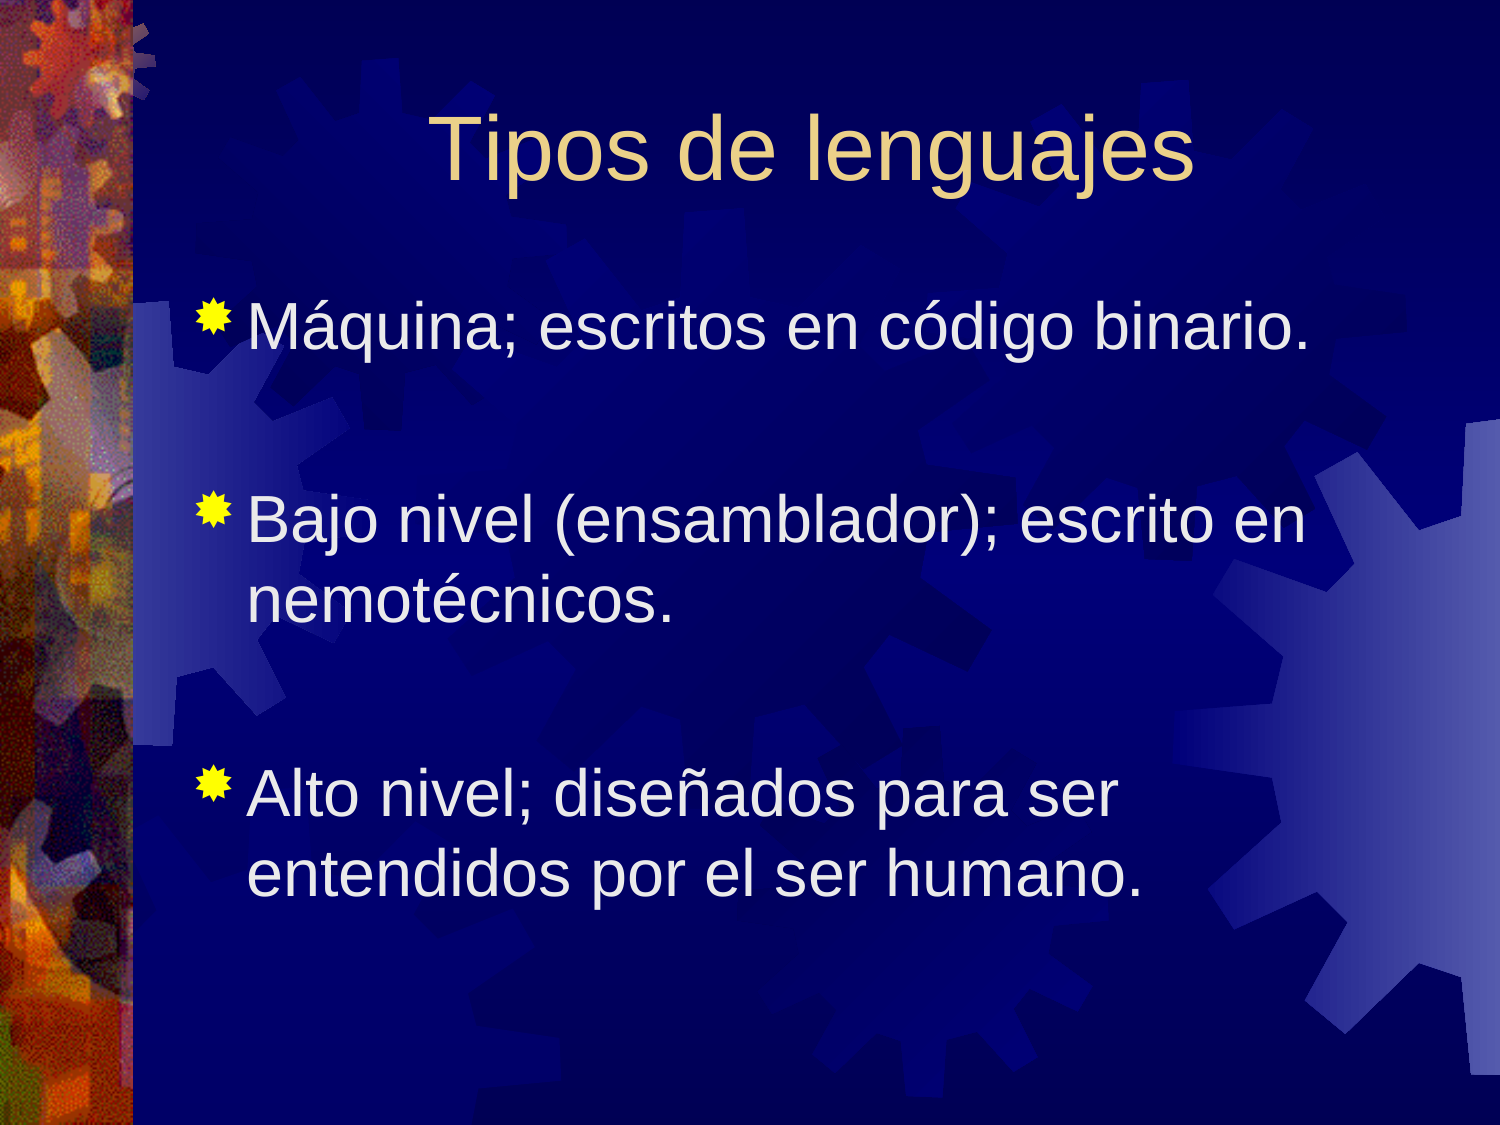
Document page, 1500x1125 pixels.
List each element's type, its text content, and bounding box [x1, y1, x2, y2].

title Tipos de lenguajes [174, 49, 1450, 238]
picture [0, 0, 133, 1125]
list Máquina; escritos en código binario. Bajo nivel (ensamblador); escrito en nemotécnicos. Alto nivel; diseñados para ser entendidos por el ser humano. [174, 274, 1450, 975]
